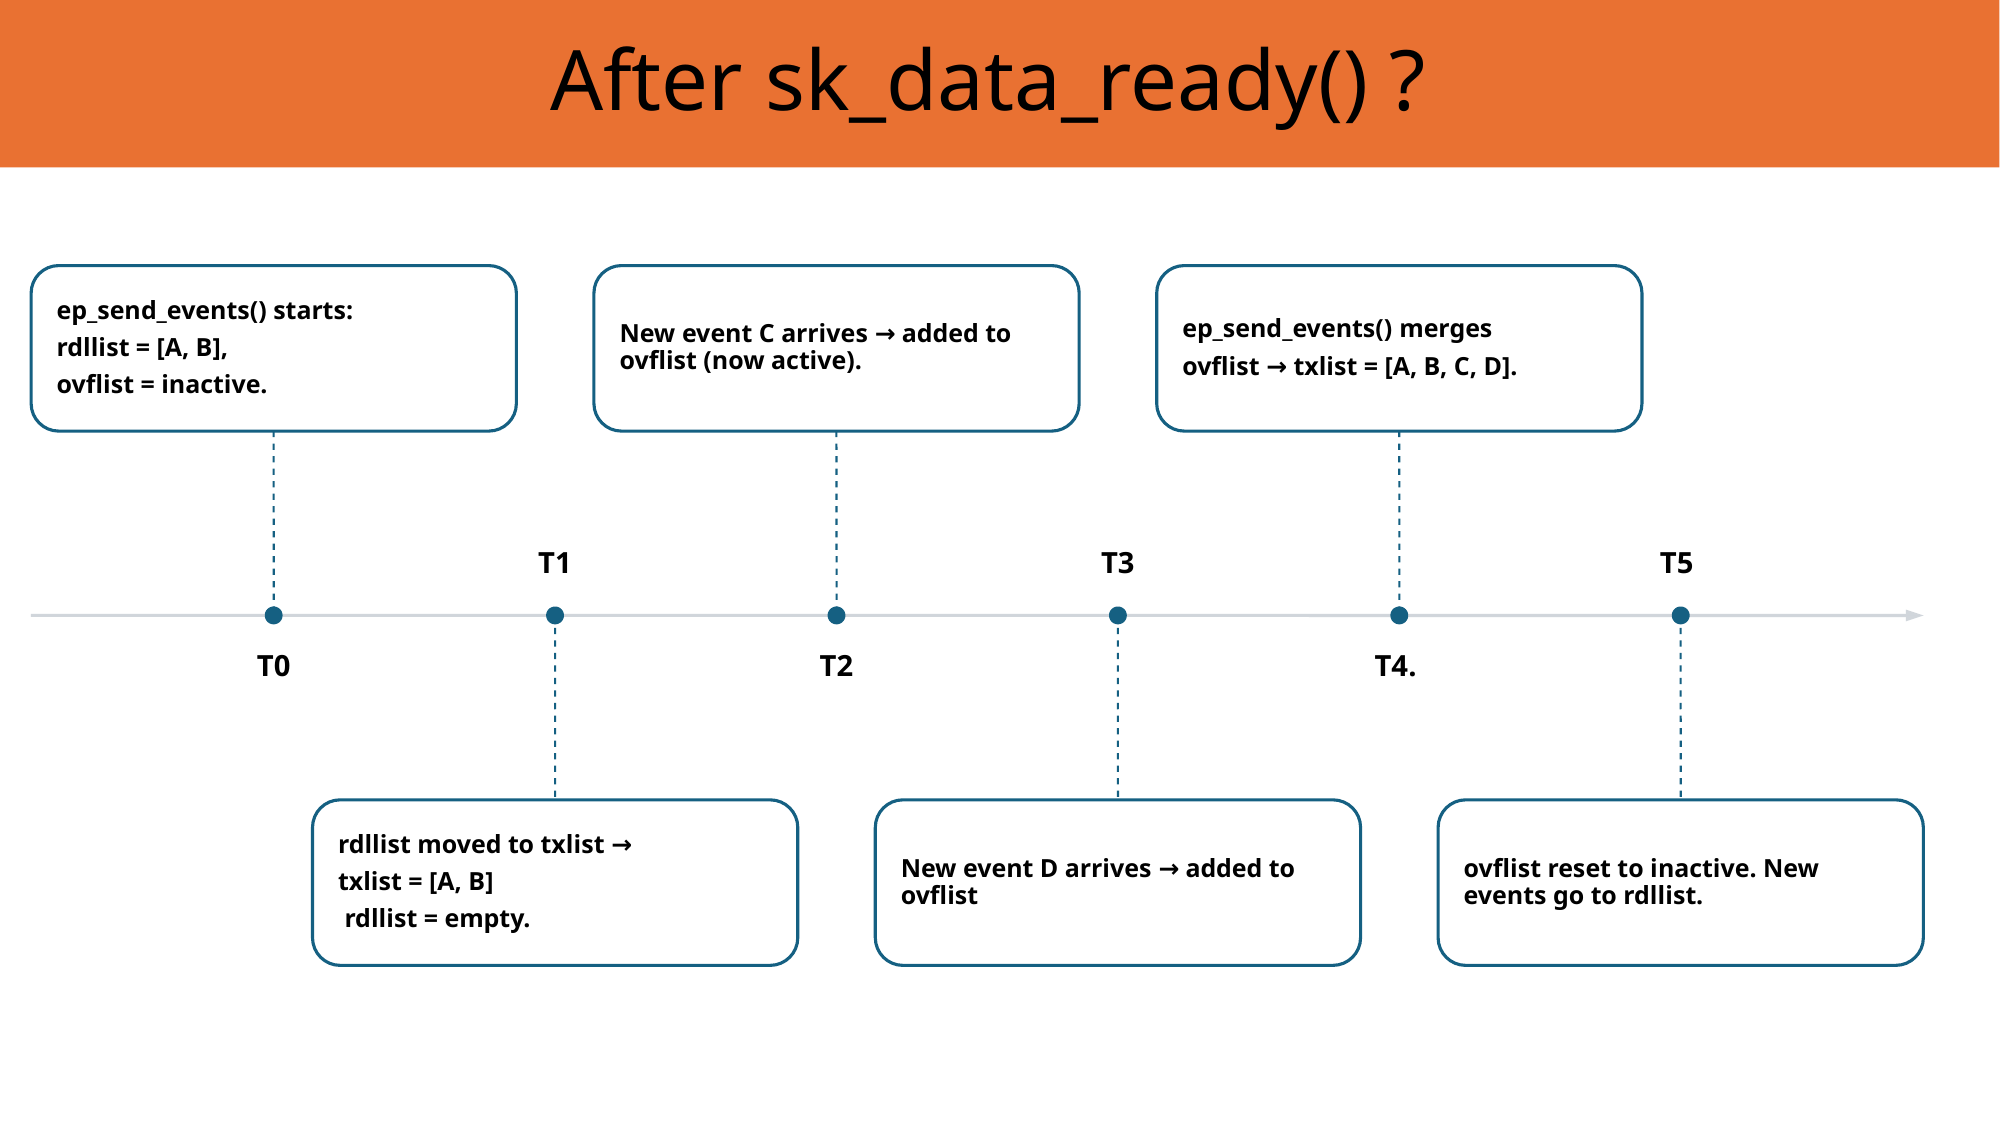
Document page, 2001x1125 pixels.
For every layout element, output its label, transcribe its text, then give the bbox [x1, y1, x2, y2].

text_box T3 [904, 469, 1332, 580]
text_box T5 [1467, 469, 1895, 580]
text_box ep_send_events() merges ovflist → txlist = [A, B, C, D]. [1156, 265, 1642, 432]
text_box New event D arrives → added to ovflist [875, 799, 1361, 966]
text_box T0 [60, 651, 488, 762]
title After sk_data_ready() ? [0, 0, 2000, 168]
text_box [30, 608, 1924, 623]
text_box T4. [1185, 651, 1613, 762]
text_box T2 [623, 651, 1051, 762]
text_box New event C arrives → added to ovflist (now active). [593, 265, 1080, 432]
text_box rdllist moved to txlist → txlist = [A, B] rdllist = empty. [312, 799, 798, 966]
text_box T1 [341, 469, 769, 580]
text_box ep_send_events() starts: rdllist = [A, B], ovflist = inactive. [31, 265, 517, 432]
text_box ovflist reset to inactive. New events go to rdllist. [1438, 799, 1924, 966]
